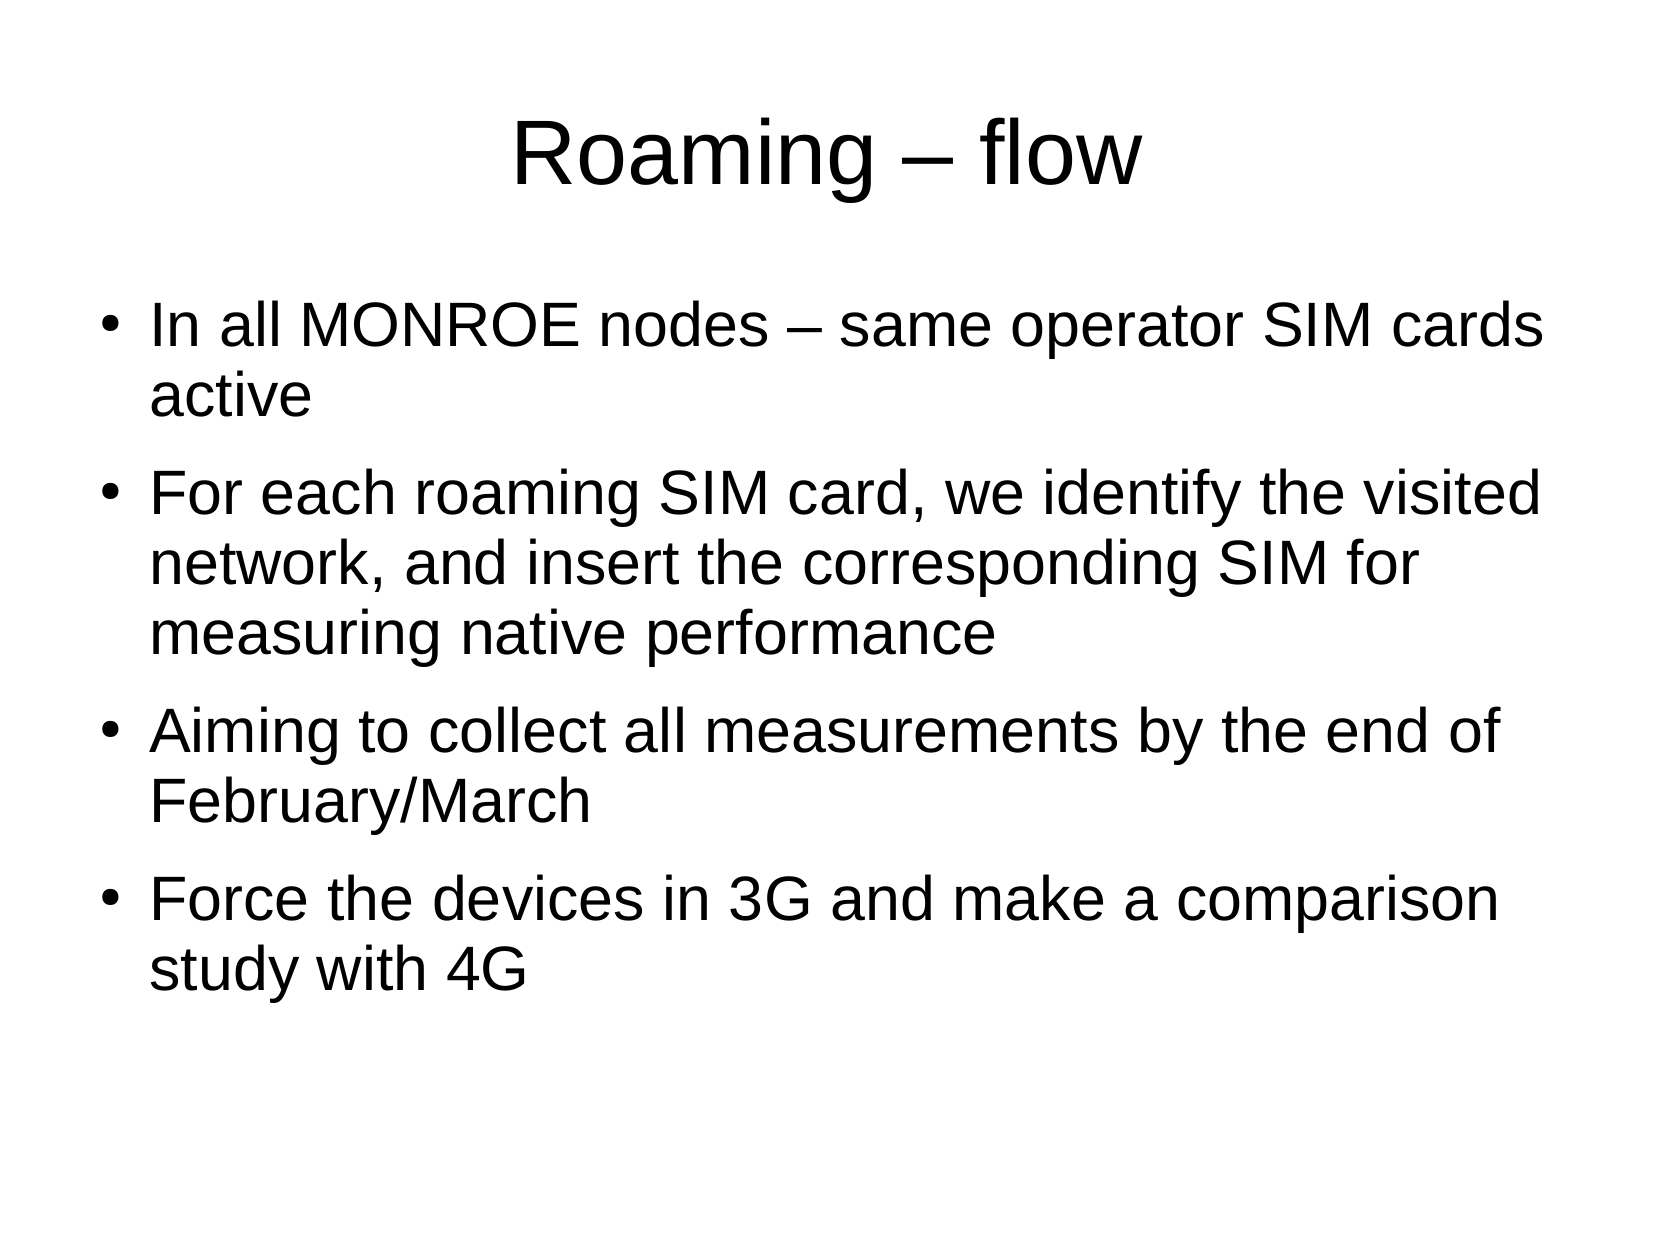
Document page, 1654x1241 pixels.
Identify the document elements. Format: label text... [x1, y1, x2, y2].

list In all MONROE nodes – same operator SIM cards active For each roaming SIM card, we identify the visited network, and insert the corresponding SIM for measuring native performance Aiming to collect all measurements by the end of February/March Force the devices in 3G and make a comparison study with 4G [82, 290, 1571, 1010]
title Roaming – flow [82, 49, 1571, 257]
